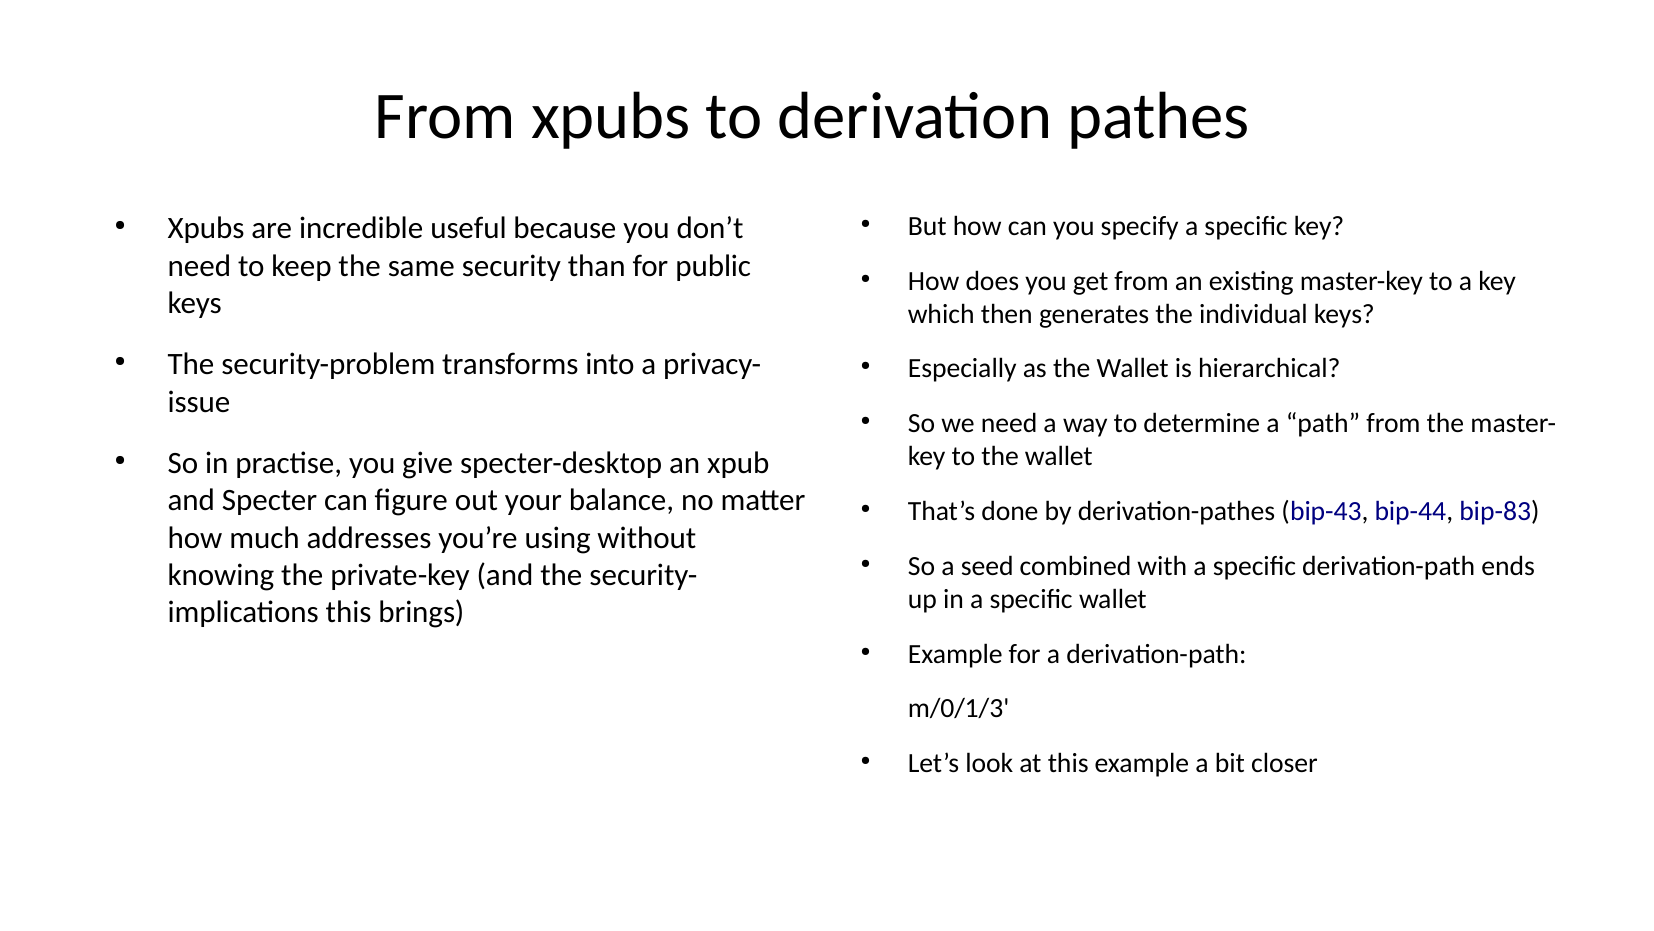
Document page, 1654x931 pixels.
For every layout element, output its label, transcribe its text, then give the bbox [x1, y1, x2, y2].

list But how can you specify a specific key? How does you get from an existing master-key to a key which then generates the individual keys? Especially as the Wallet is hierarchical? So we need a way to determine a “path” from the master-key to the wallet That’s done by derivation-pathes (bip-43, bip-44, bip-83) So a seed combined with a specific derivation-path ends up in a specific wallet Example for a derivation-path: m/0/1/3' Let’s look at this example a bit closer [844, 207, 1558, 780]
list Xpubs are incredible useful because you don’t need to keep the same security than for public keys The security-problem transforms into a privacy-issue So in practise, you give specter-desktop an xpub and Specter can figure out your balance, no matter how much addresses you’re using without knowing the private-key (and the security-implications this brings) [96, 207, 810, 780]
title From xpubs to derivation pathes [99, 27, 1555, 193]
